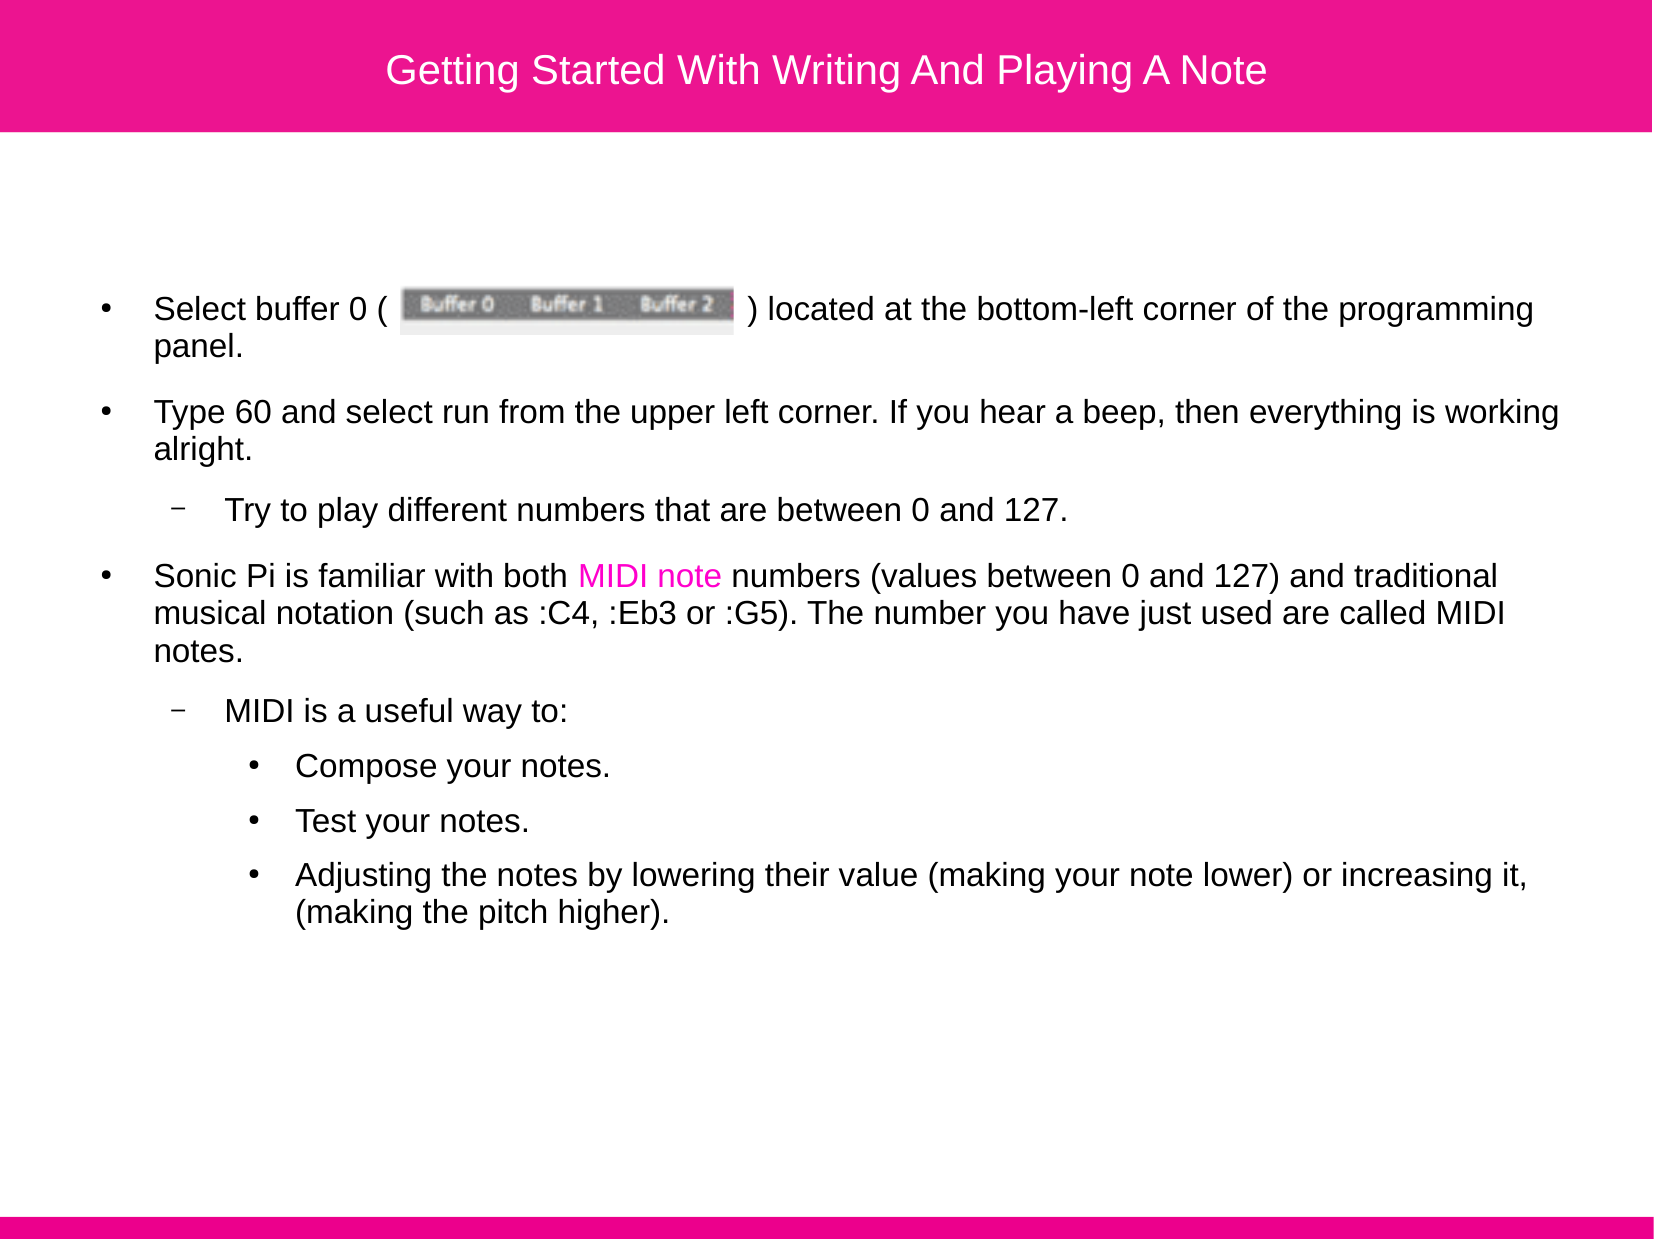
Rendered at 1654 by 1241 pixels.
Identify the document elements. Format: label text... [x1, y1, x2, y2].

title Getting Started With Writing And Playing A Note [82, 46, 1571, 94]
picture [0, 0, 1654, 1241]
list Select buffer 0 ( ) located at the bottom-left corner of the programming panel. Type 60 and select run from the upper left corner. If you hear a beep, then everything is working alright. Try to play different numbers that are between 0 and 127. Sonic Pi is familiar with both MIDI note numbers (values between 0 and 127) and traditional musical notation (such as :C4, :Eb3 or :G5). The number you have just used are called MIDI notes. MIDI is a useful way to: Compose your notes. Test your notes. Adjusting the notes by lowering their value (making your note lower) or increasing it, (making the pitch higher). [82, 290, 1571, 1010]
